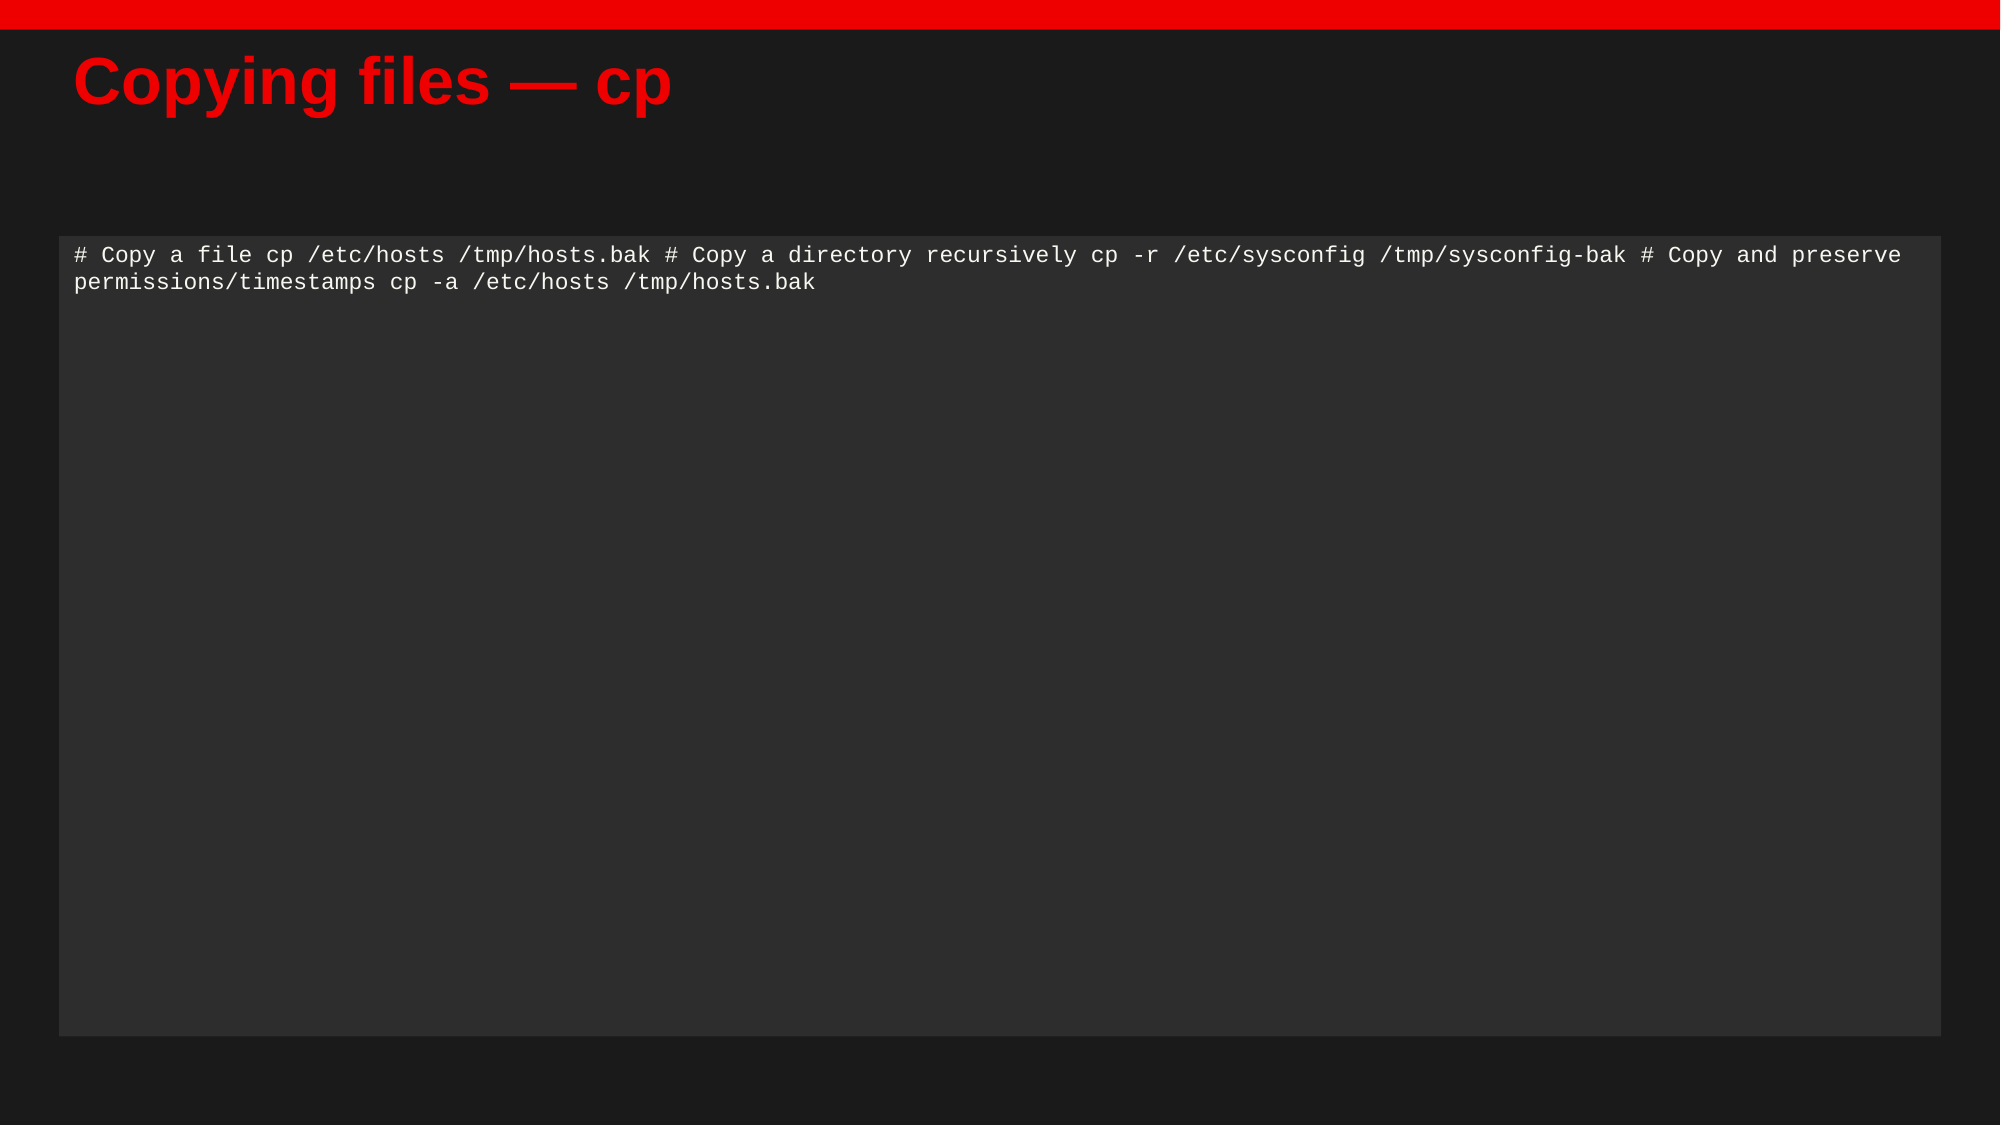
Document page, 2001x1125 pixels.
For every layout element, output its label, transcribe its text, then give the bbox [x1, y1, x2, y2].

text_box [0, 0, 2001, 30]
text_box # Copy a file cp /etc/hosts /tmp/hosts.bak # Copy a directory recursively cp -r /etc/sysconfig /tmp/sysconfig-bak # Copy and preserve permissions/timestamps cp -a /etc/hosts /tmp/hosts.bak [59, 236, 1942, 1037]
text_box Copying files — cp [59, 36, 1942, 208]
